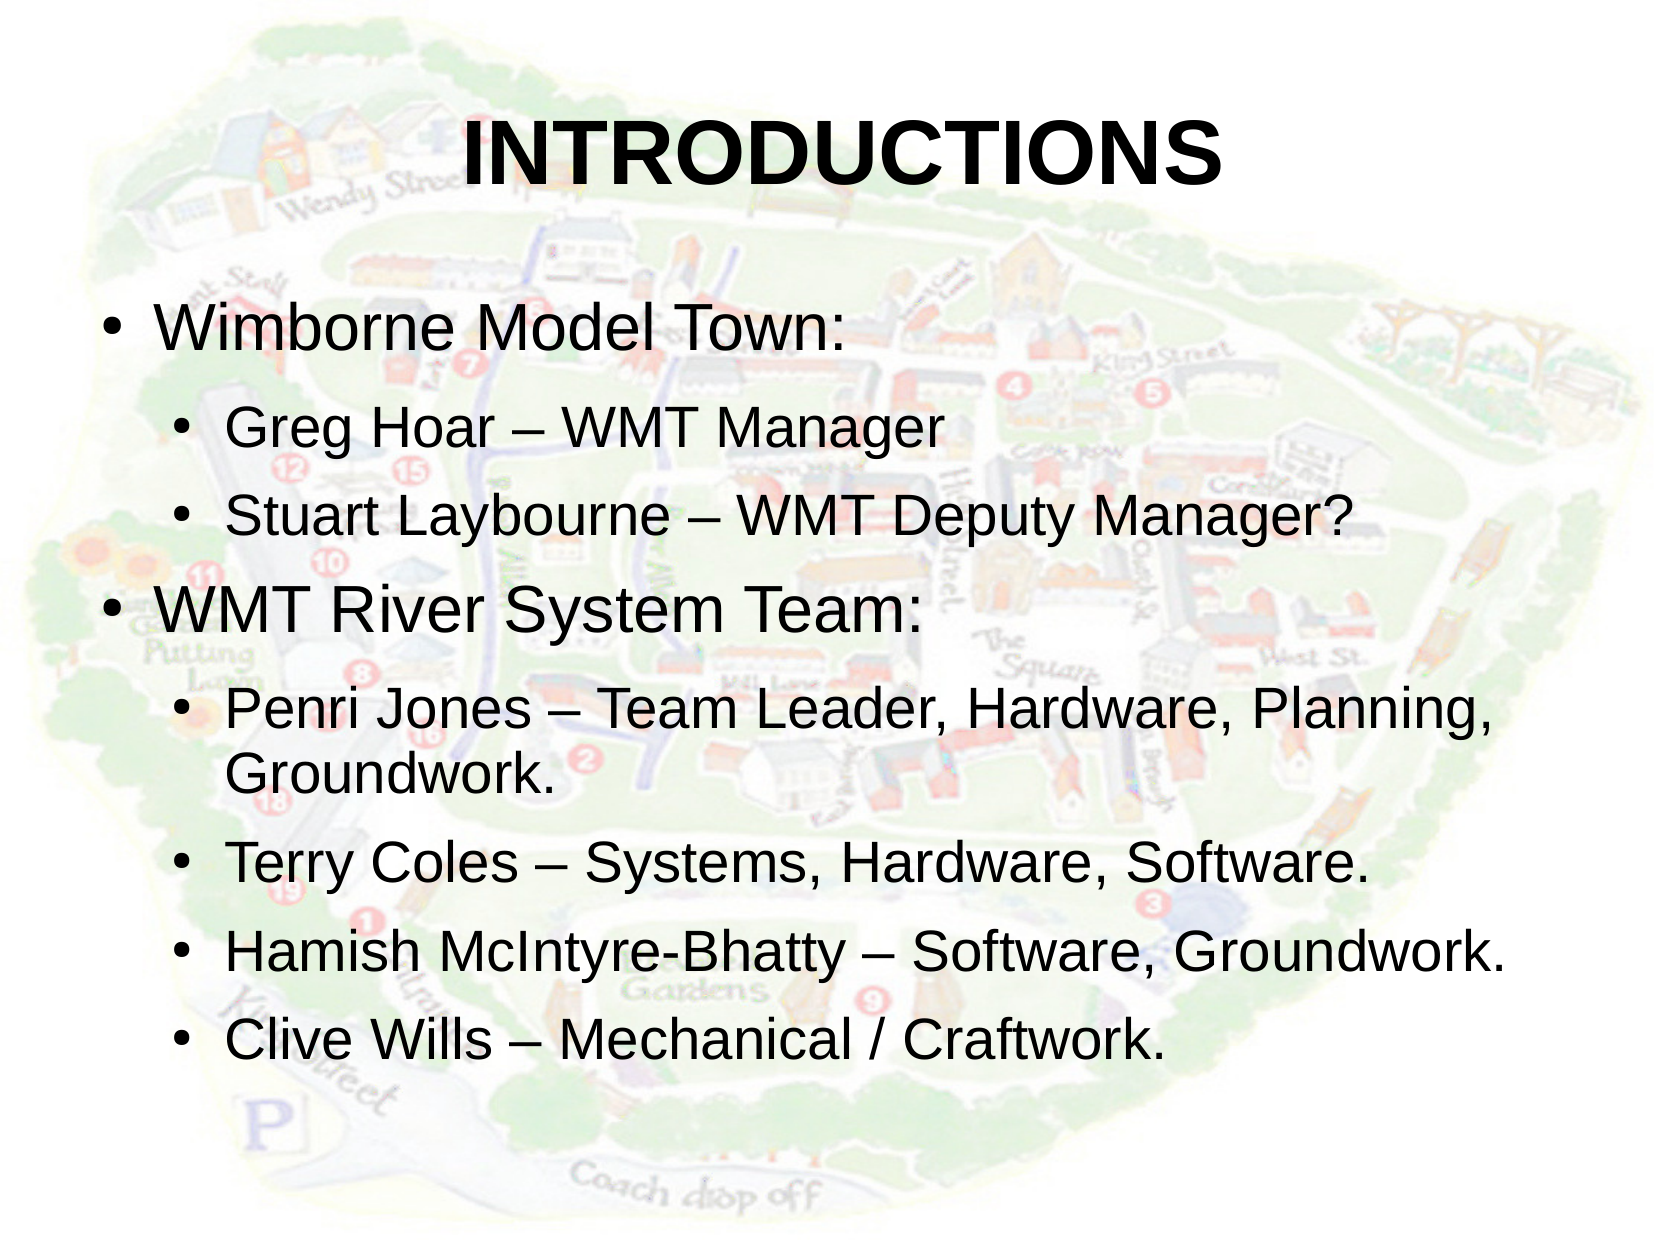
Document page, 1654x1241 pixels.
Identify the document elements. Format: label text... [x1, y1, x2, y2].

title INTRODUCTIONS [82, 49, 1571, 257]
list Wimborne Model Town: Greg Hoar – WMT Manager Stuart Laybourne – WMT Deputy Manager? WMT River System Team: Penri Jones – Team Leader, Hardware, Planning, Groundwork. Terry Coles – Systems, Hardware, Software. Hamish McIntyre-Bhatty – Software, Groundwork. Clive Wills – Mechanical / Craftwork. [82, 290, 1571, 1073]
picture [0, 0, 1654, 1241]
